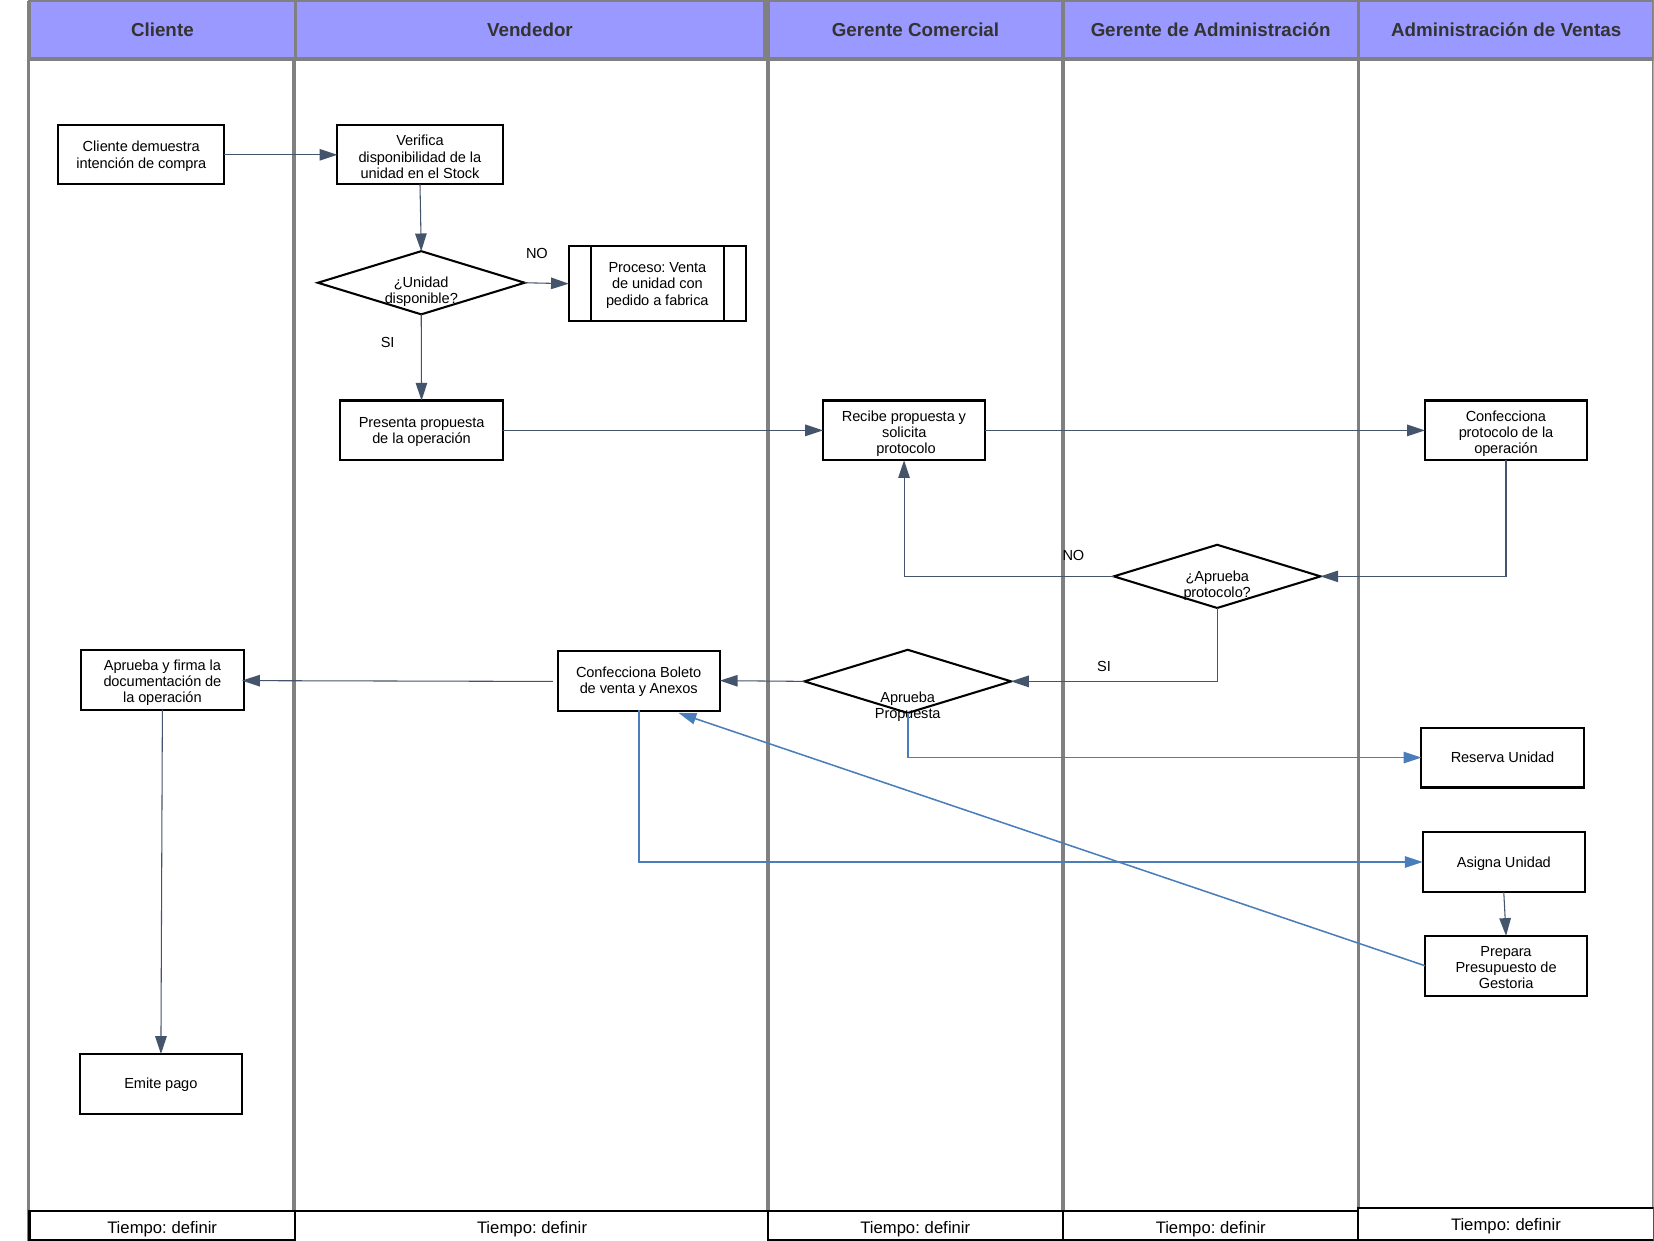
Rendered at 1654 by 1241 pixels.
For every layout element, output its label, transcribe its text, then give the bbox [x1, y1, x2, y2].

text_box Gerente de Administración [1063, 0, 1358, 60]
text_box Tiempo: definir [1358, 1208, 1654, 1240]
text_box Gerente Comercial [767, 0, 1063, 60]
text_box Confecciona Boleto de venta y Anexos [557, 650, 720, 711]
text_box Prepara Presupuesto de Gestoria [1424, 935, 1588, 996]
text_box Vendedor [295, 0, 765, 60]
text_box Tiempo: definir [1063, 1211, 1358, 1240]
text_box Presenta propuesta de la operación [340, 400, 503, 461]
text_box Verifica disponibilidad de la unidad en el Stock [337, 125, 503, 185]
text_box Asigna Unidad [1422, 832, 1585, 892]
text_box SI [1082, 650, 1127, 738]
text_box Cliente [29, 0, 295, 60]
text_box ¿Unidad disponible? [317, 251, 524, 315]
text_box NO [504, 237, 570, 268]
text_box Administración de Ventas [1358, 0, 1654, 60]
text_box NO [1040, 539, 1106, 571]
text_box Aprueba Propuesta [805, 649, 1011, 713]
text_box ¿Aprueba protocolo? [1114, 544, 1320, 608]
text_box Reserva Unidad [1421, 727, 1584, 788]
text_box Proceso: Venta de unidad con pedido a fabrica [569, 246, 746, 321]
text_box Tiempo: definir [30, 1211, 295, 1240]
text_box Confecciona protocolo de la operación [1424, 400, 1588, 461]
text_box Cliente demuestra intención de compra [58, 125, 225, 185]
text_box Tiempo: definir [295, 1211, 769, 1241]
text_box Aprueba y firma la documentación de la operación [81, 649, 244, 710]
text_box SI [365, 327, 410, 409]
text_box Recibe propuesta y solicita protocolo [822, 400, 986, 461]
text_box Emite pago [79, 1053, 243, 1114]
text_box Tiempo: definir [768, 1211, 1063, 1240]
